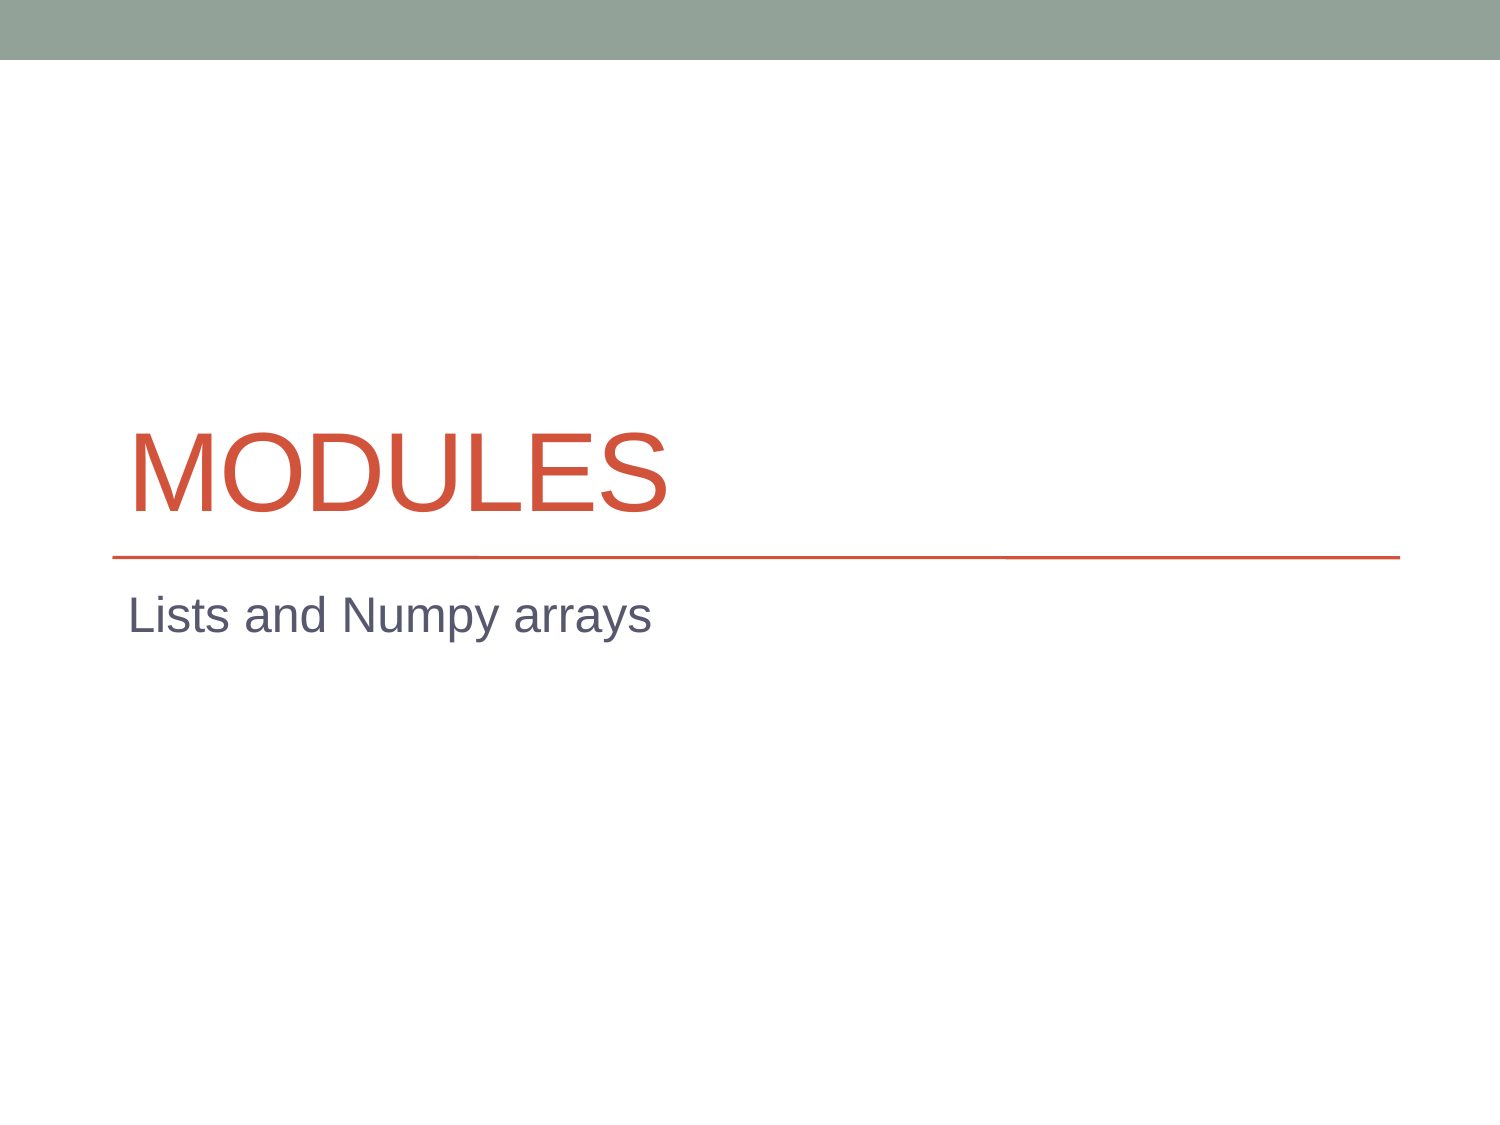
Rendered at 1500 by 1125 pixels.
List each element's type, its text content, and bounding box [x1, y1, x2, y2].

subtitle Lists and Numpy arrays [112, 575, 1163, 863]
title Modules [112, 224, 1401, 542]
